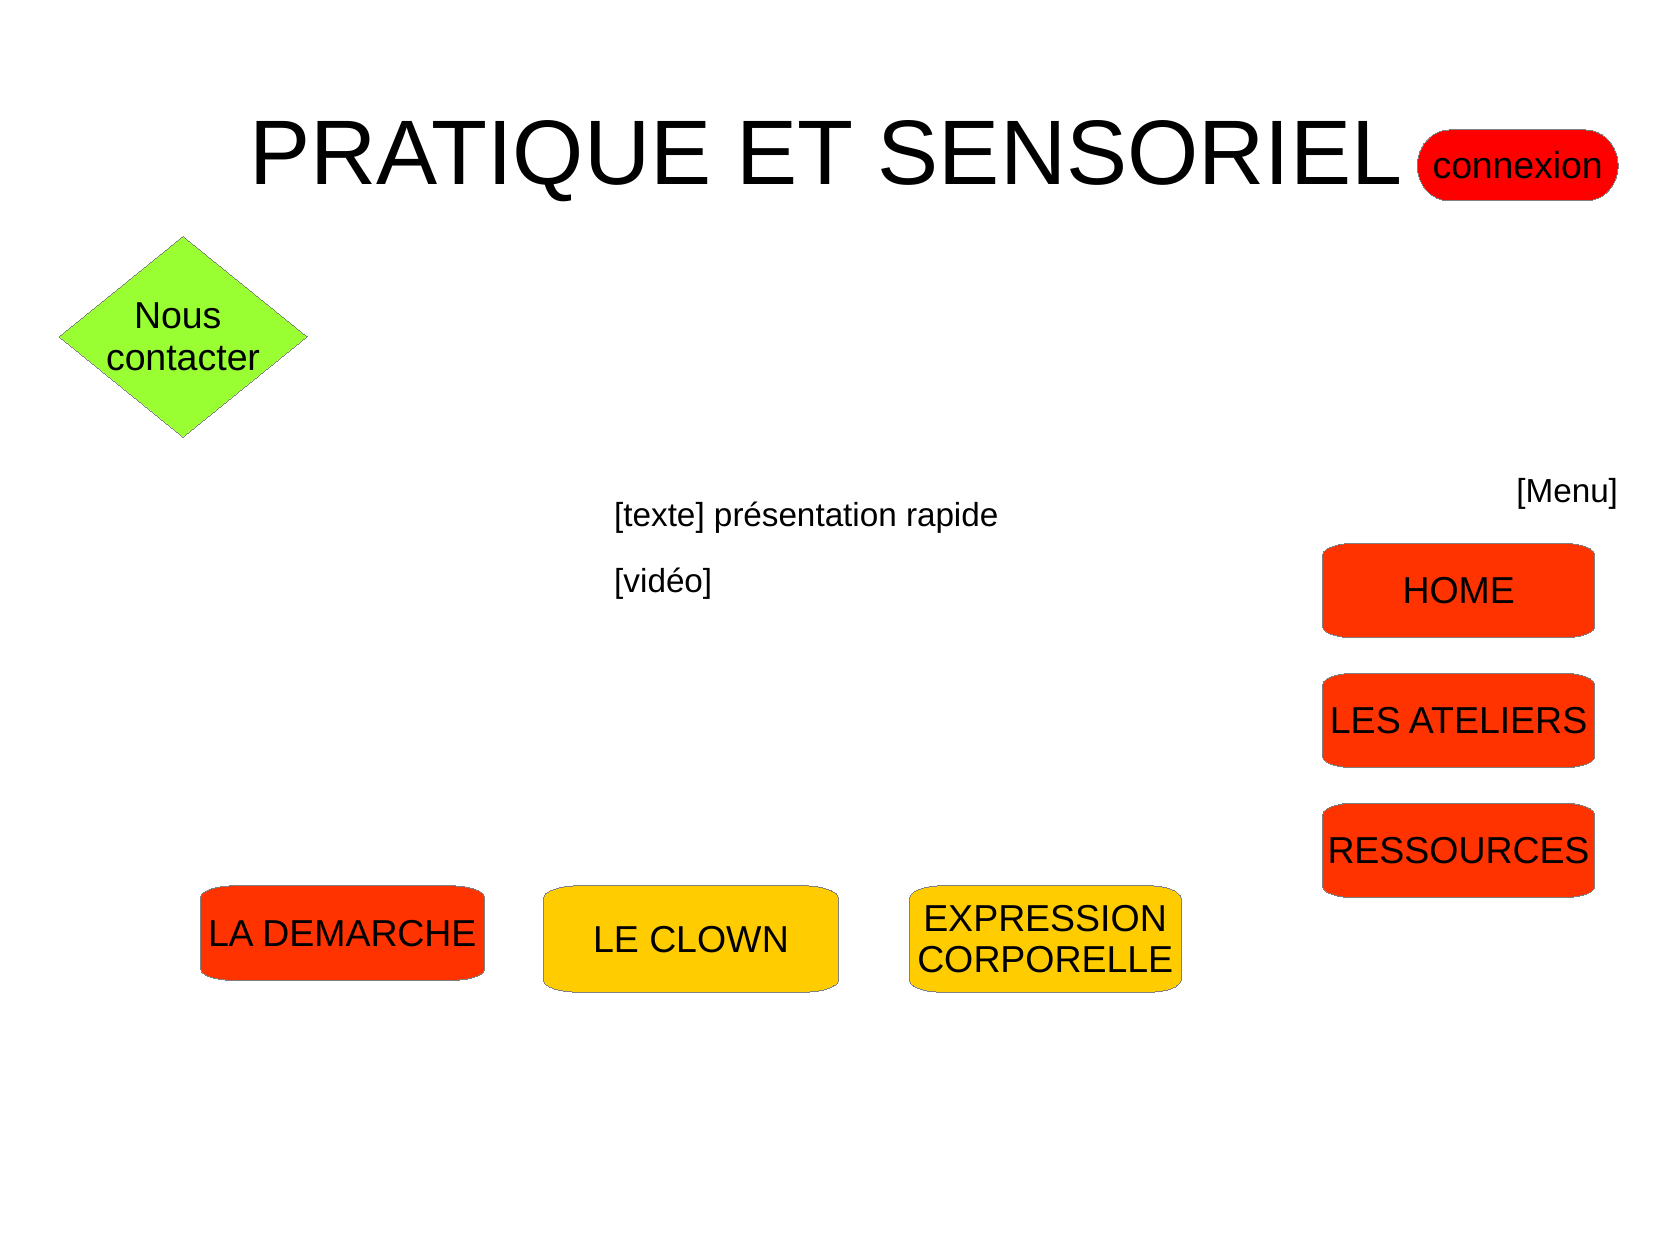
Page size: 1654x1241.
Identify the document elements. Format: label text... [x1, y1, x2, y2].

text_box LA DEMARCHE [200, 885, 485, 981]
title PRATIQUE ET SENSORIEL [82, 49, 1571, 257]
list [texte] présentation rapide [vidéo] [543, 496, 1052, 714]
list [Menu] [1263, 472, 1619, 1016]
text_box RESSOURCES [1322, 803, 1595, 898]
text_box connexion [1417, 129, 1619, 201]
text_box Nous contacter [59, 236, 308, 438]
text_box LE CLOWN [543, 885, 839, 993]
text_box LES ATELIERS [1322, 673, 1595, 768]
text_box HOME [1322, 543, 1595, 638]
text_box EXPRESSION CORPORELLE [909, 885, 1182, 993]
